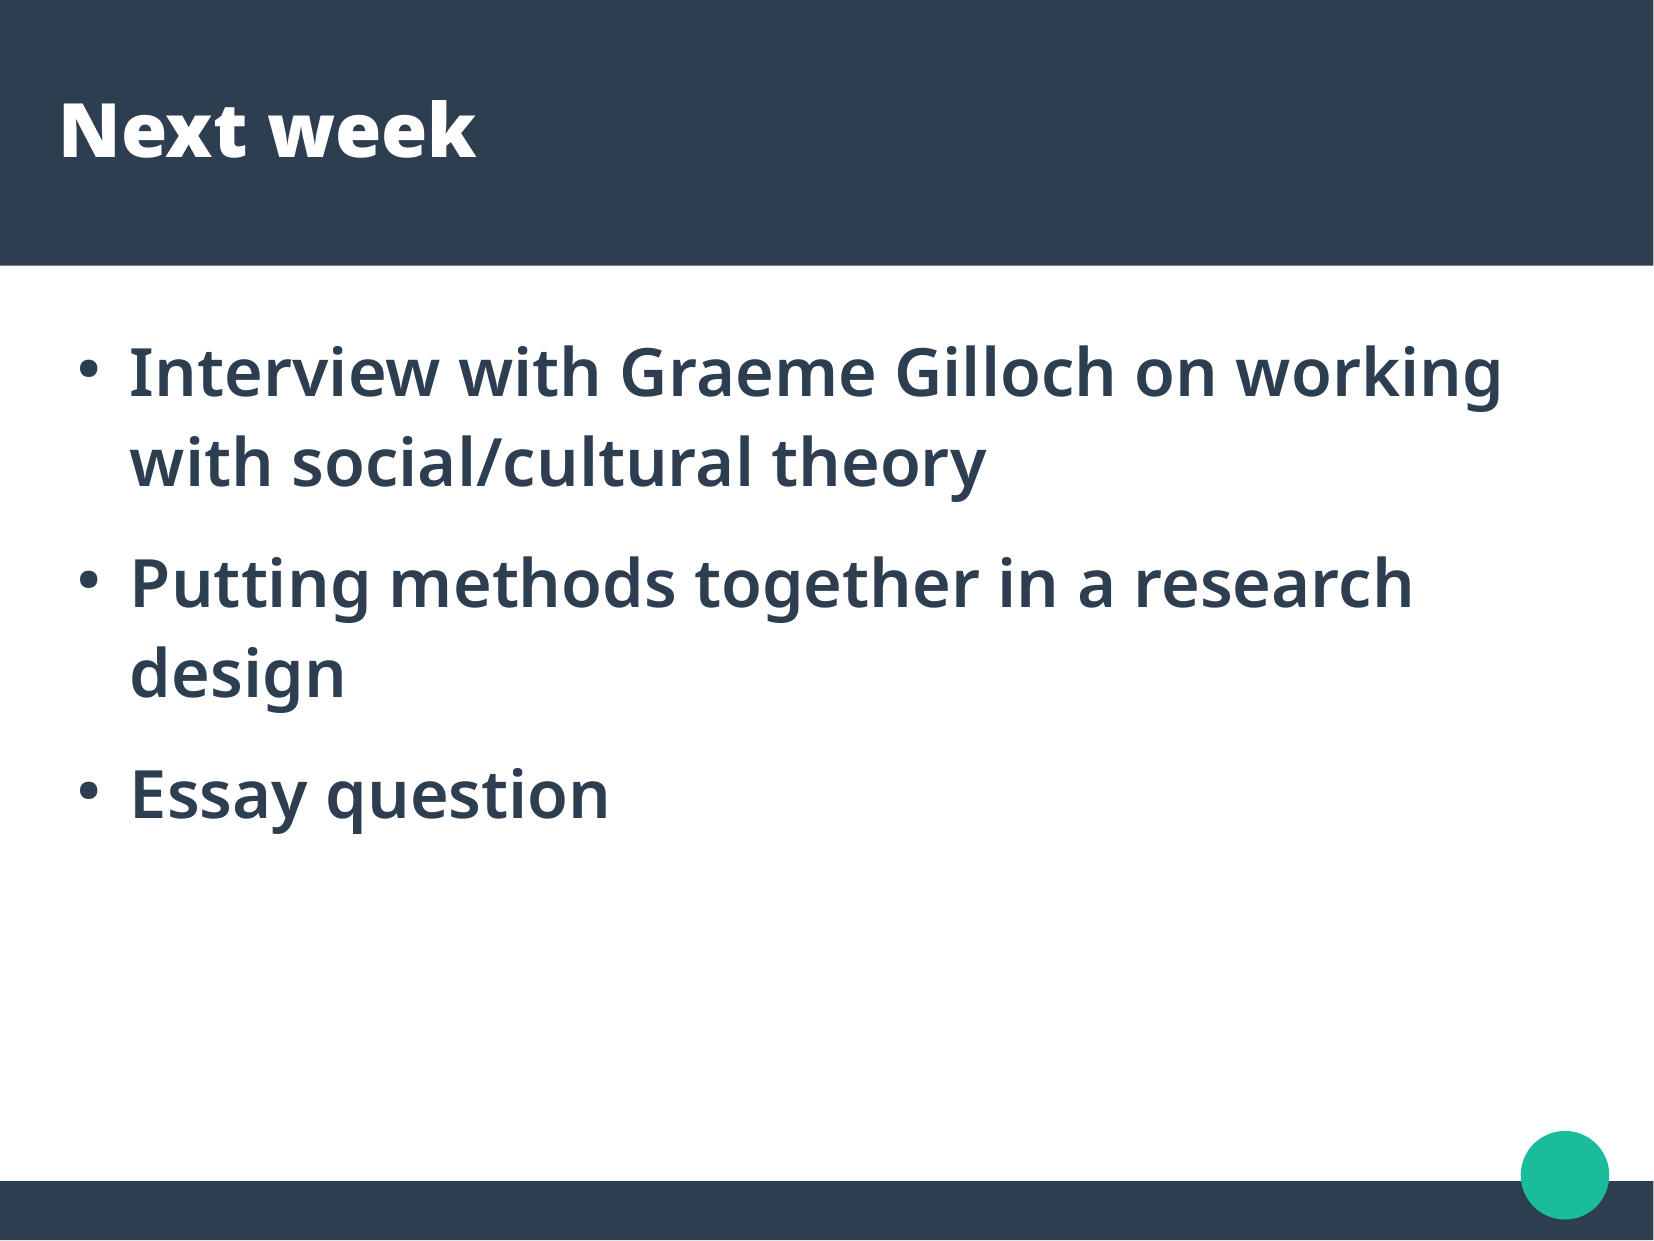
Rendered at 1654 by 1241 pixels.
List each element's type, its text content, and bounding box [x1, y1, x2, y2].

list Interview with Graeme Gilloch on working with social/cultural theory Putting methods together in a research design Essay question [59, 324, 1595, 1152]
title Next week [59, 49, 1595, 207]
